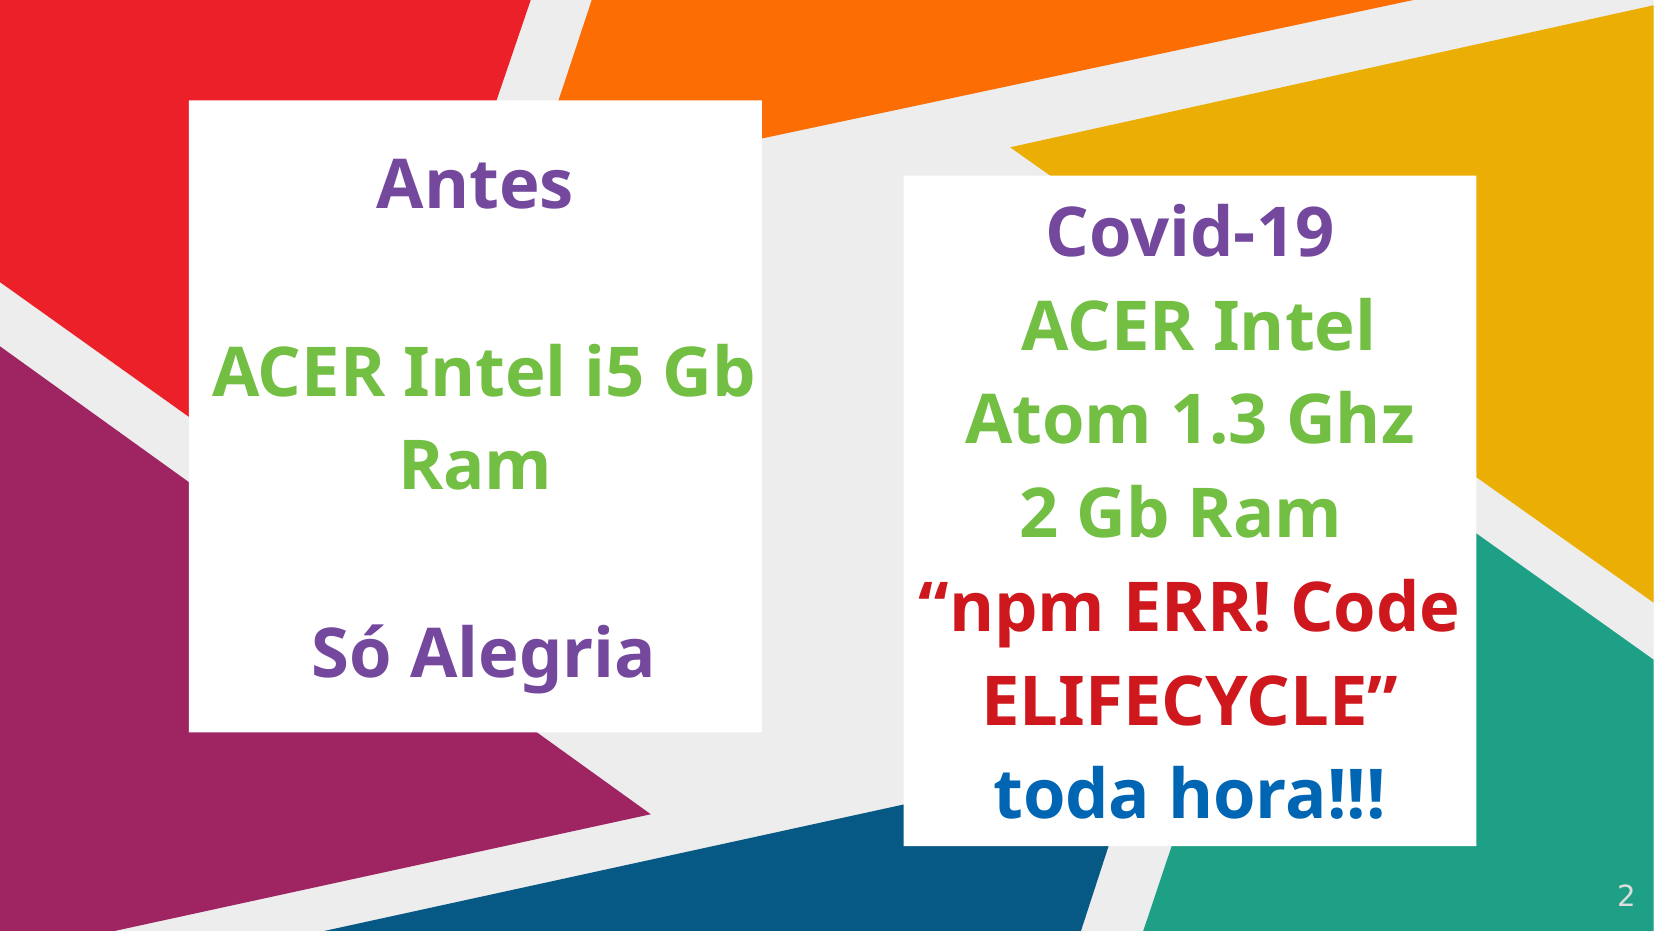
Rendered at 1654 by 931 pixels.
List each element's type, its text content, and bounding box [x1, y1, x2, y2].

text_box Antes ACER Intel i5 Gb Ram Só Alegria [188, 100, 762, 733]
text_box Covid-19 ACER Intel Atom 1.3 Ghz 2 Gb Ram “npm ERR! Code ELIFECYCLE” toda hora!!! [903, 175, 1477, 847]
